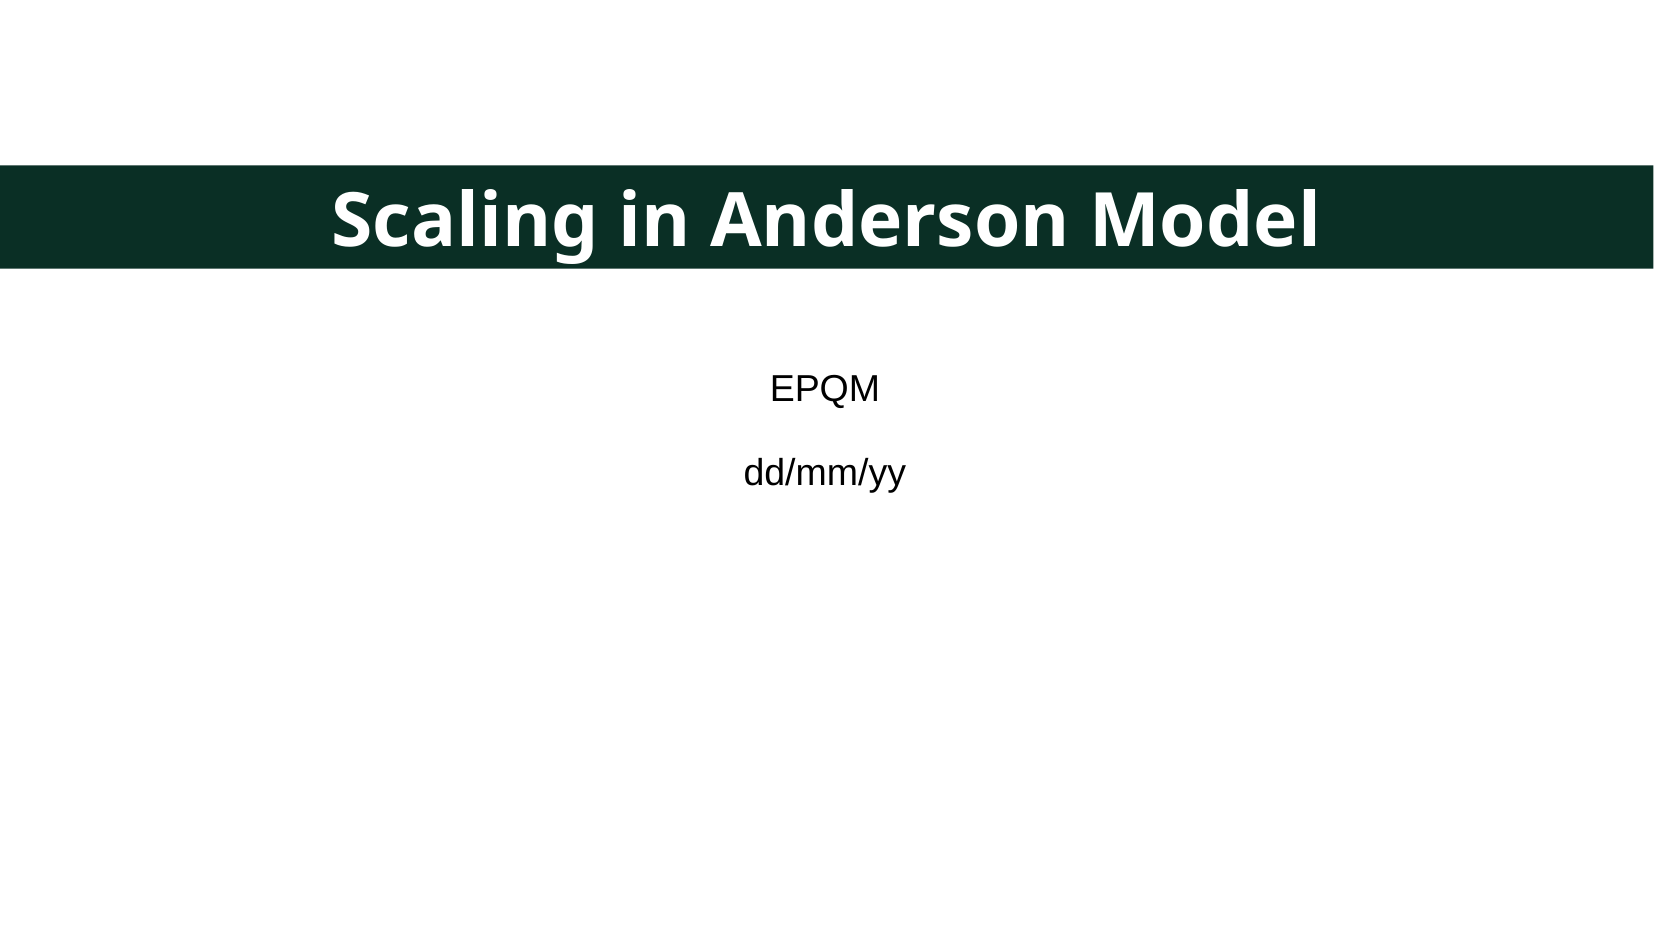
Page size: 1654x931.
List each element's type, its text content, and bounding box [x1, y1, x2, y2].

text_box EPQM dd/mm/yy [390, 360, 1261, 501]
title Scaling in Anderson Model [0, 165, 1654, 269]
